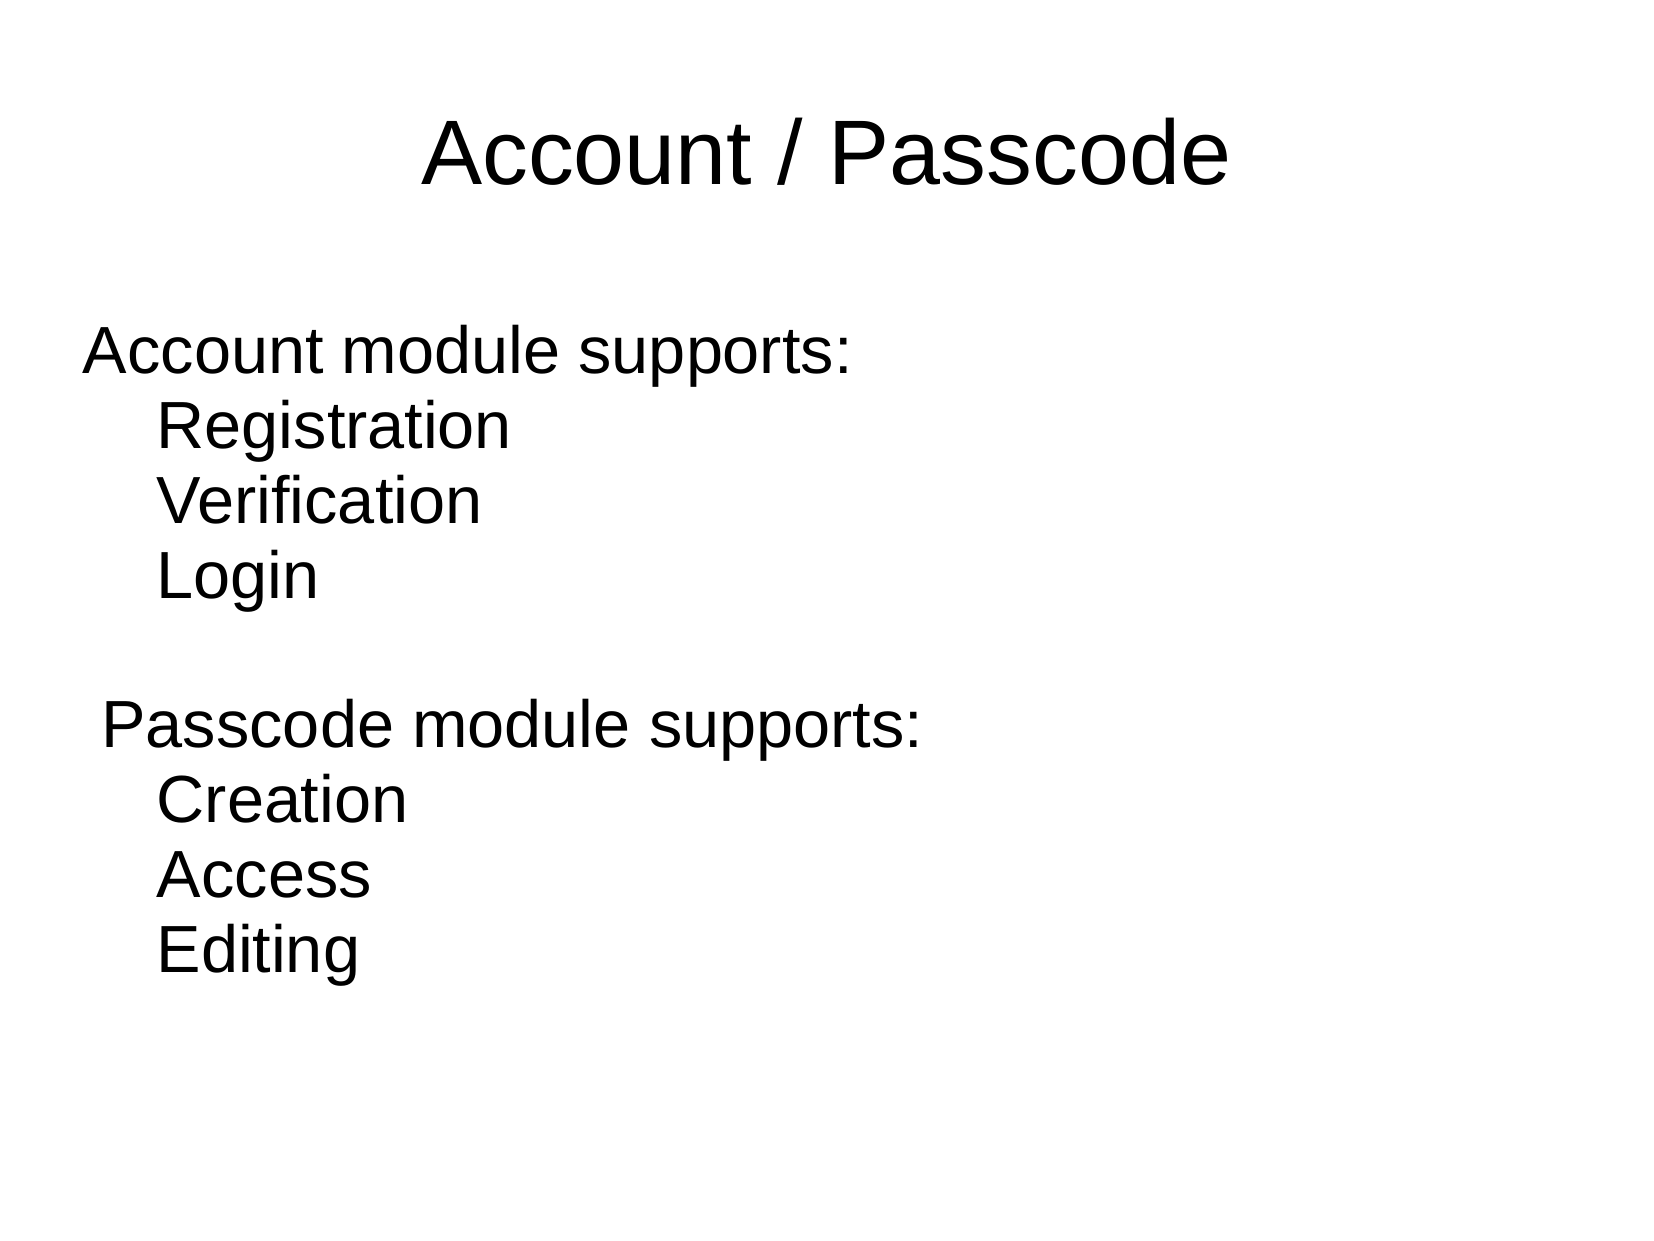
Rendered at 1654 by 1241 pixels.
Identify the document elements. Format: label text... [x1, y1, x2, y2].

title Account / Passcode [82, 49, 1571, 257]
subtitle Account module supports: Registration Verification Login Passcode module supports: Creation Access Editing [82, 290, 1571, 1010]
